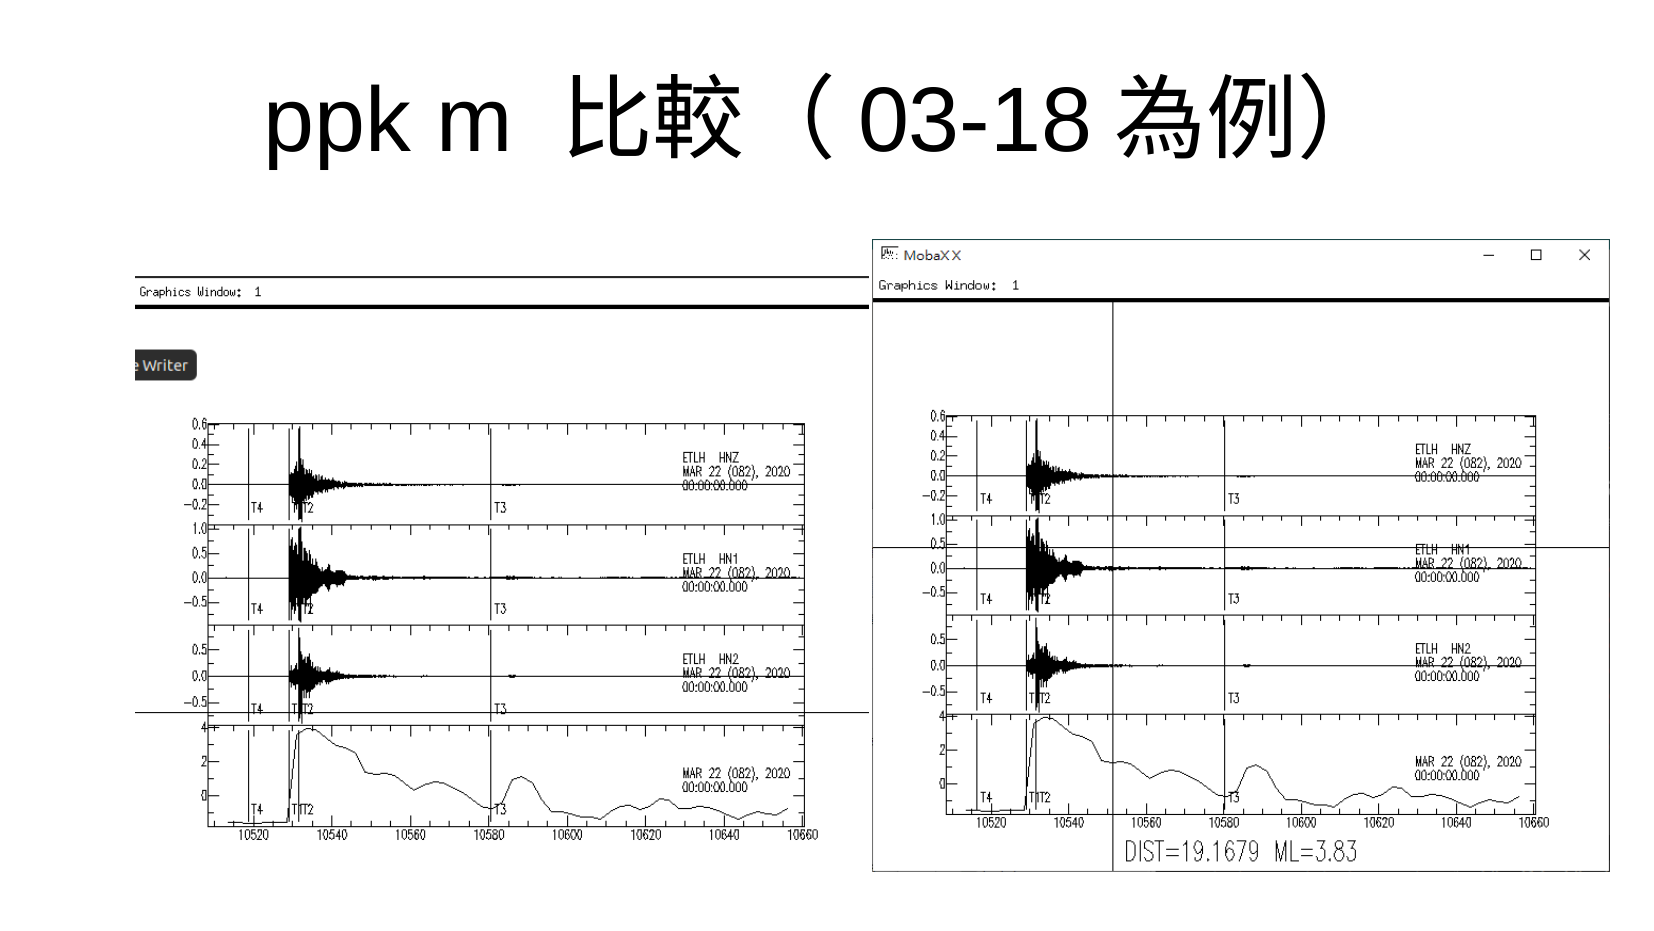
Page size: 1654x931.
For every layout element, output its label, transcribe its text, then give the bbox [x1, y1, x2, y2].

picture [135, 276, 869, 872]
picture [872, 239, 1610, 872]
title ppk m 比較（03-18為例） [82, 37, 1571, 193]
